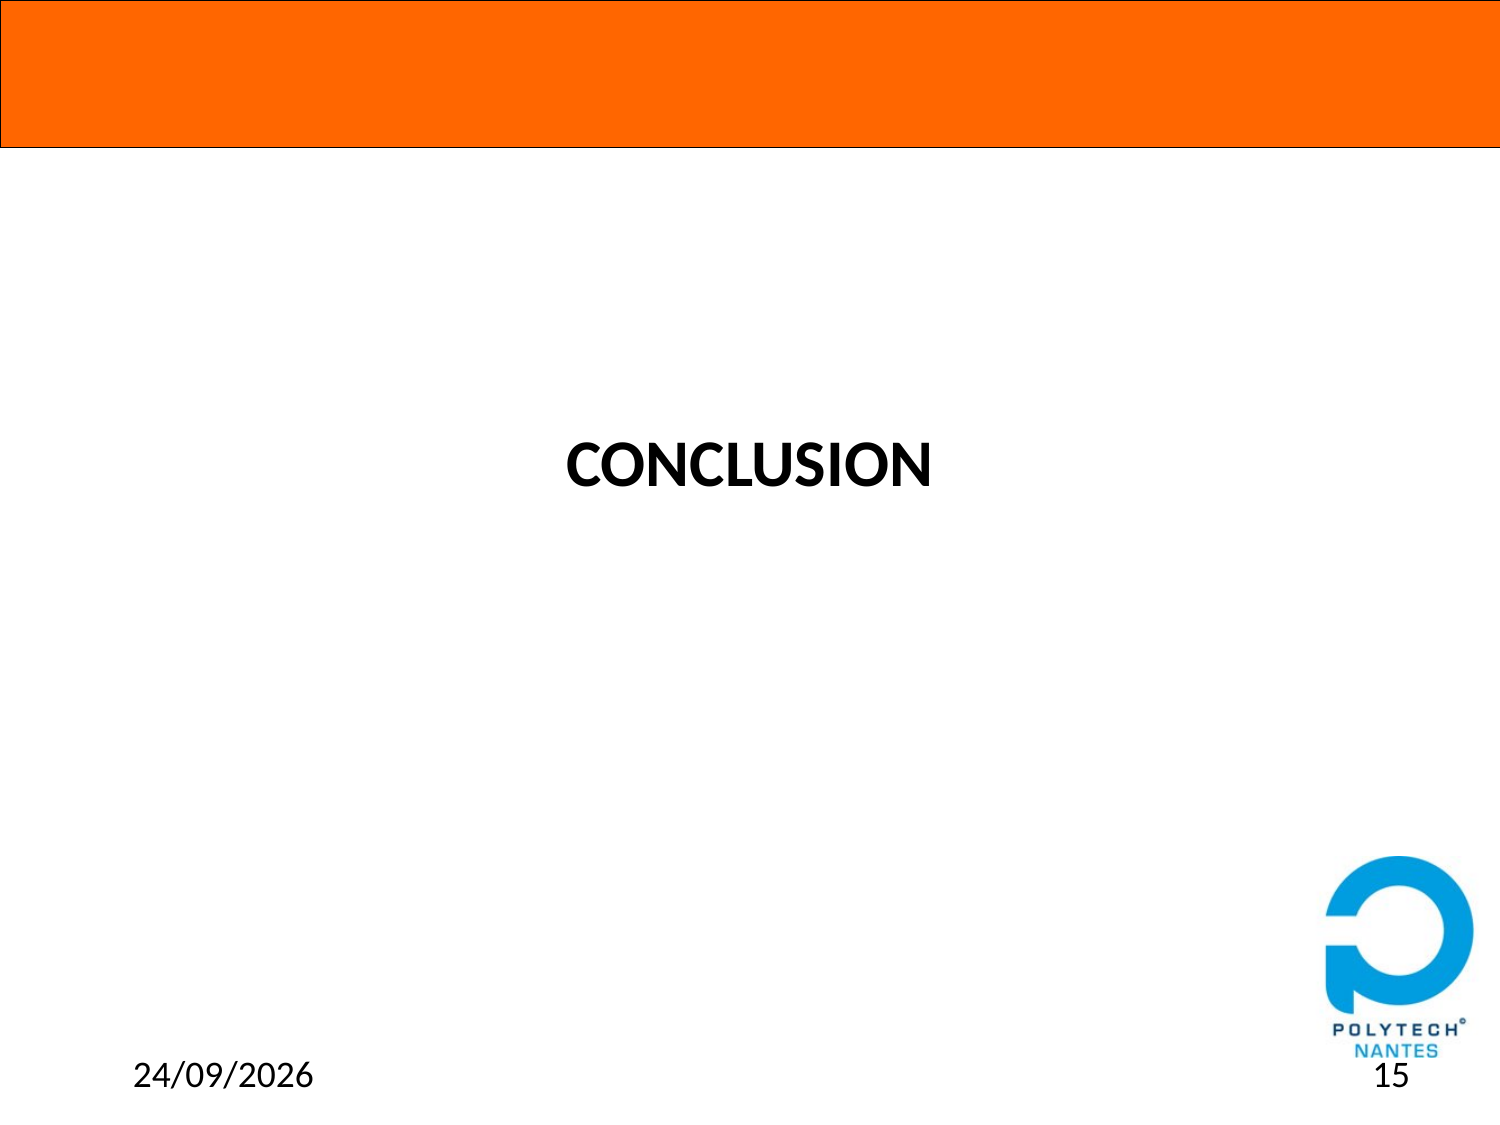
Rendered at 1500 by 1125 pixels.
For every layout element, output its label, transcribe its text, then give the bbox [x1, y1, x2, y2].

title CONCLUSION [112, 349, 1388, 591]
picture [1299, 856, 1500, 1058]
